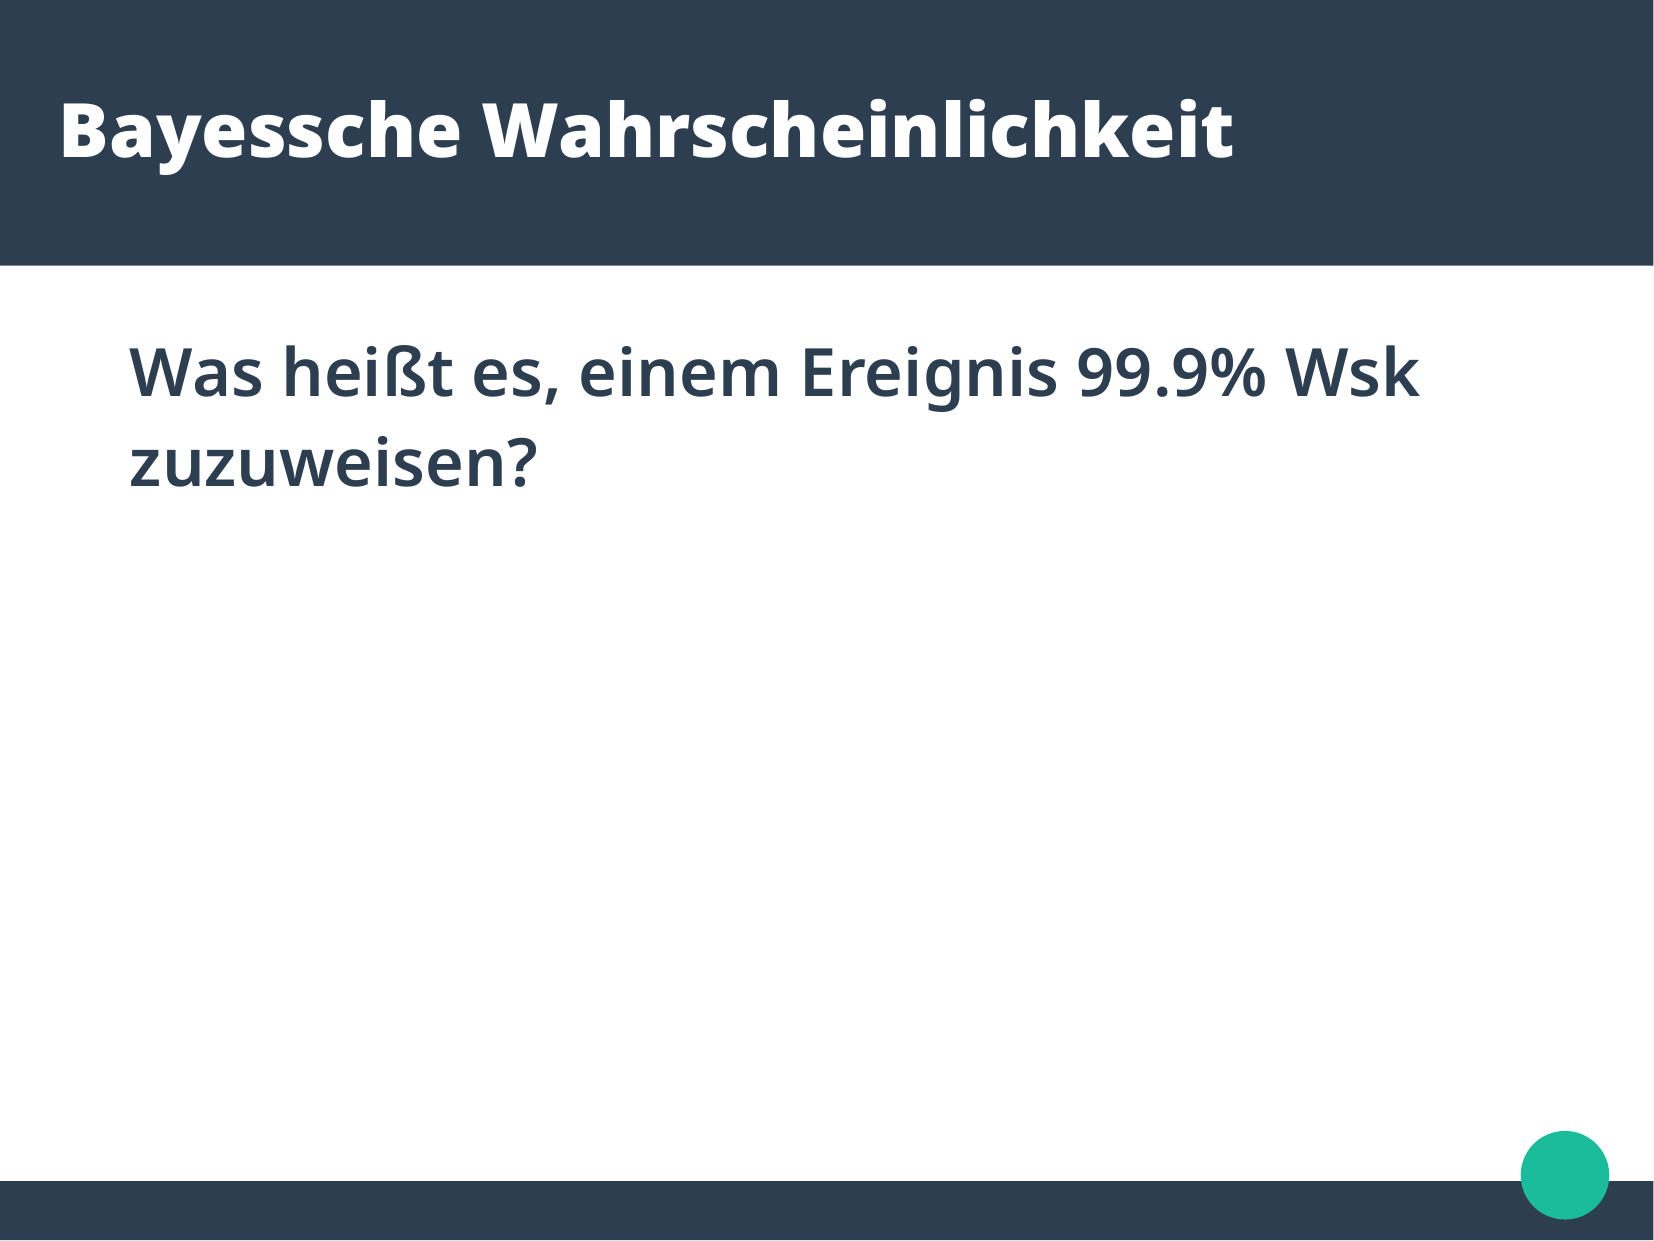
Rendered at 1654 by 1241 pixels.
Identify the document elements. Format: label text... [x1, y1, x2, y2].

title Bayessche Wahrscheinlichkeit [59, 49, 1595, 207]
list Was heißt es, einem Ereignis 99.9% Wsk zuzuweisen? [59, 324, 1595, 1152]
